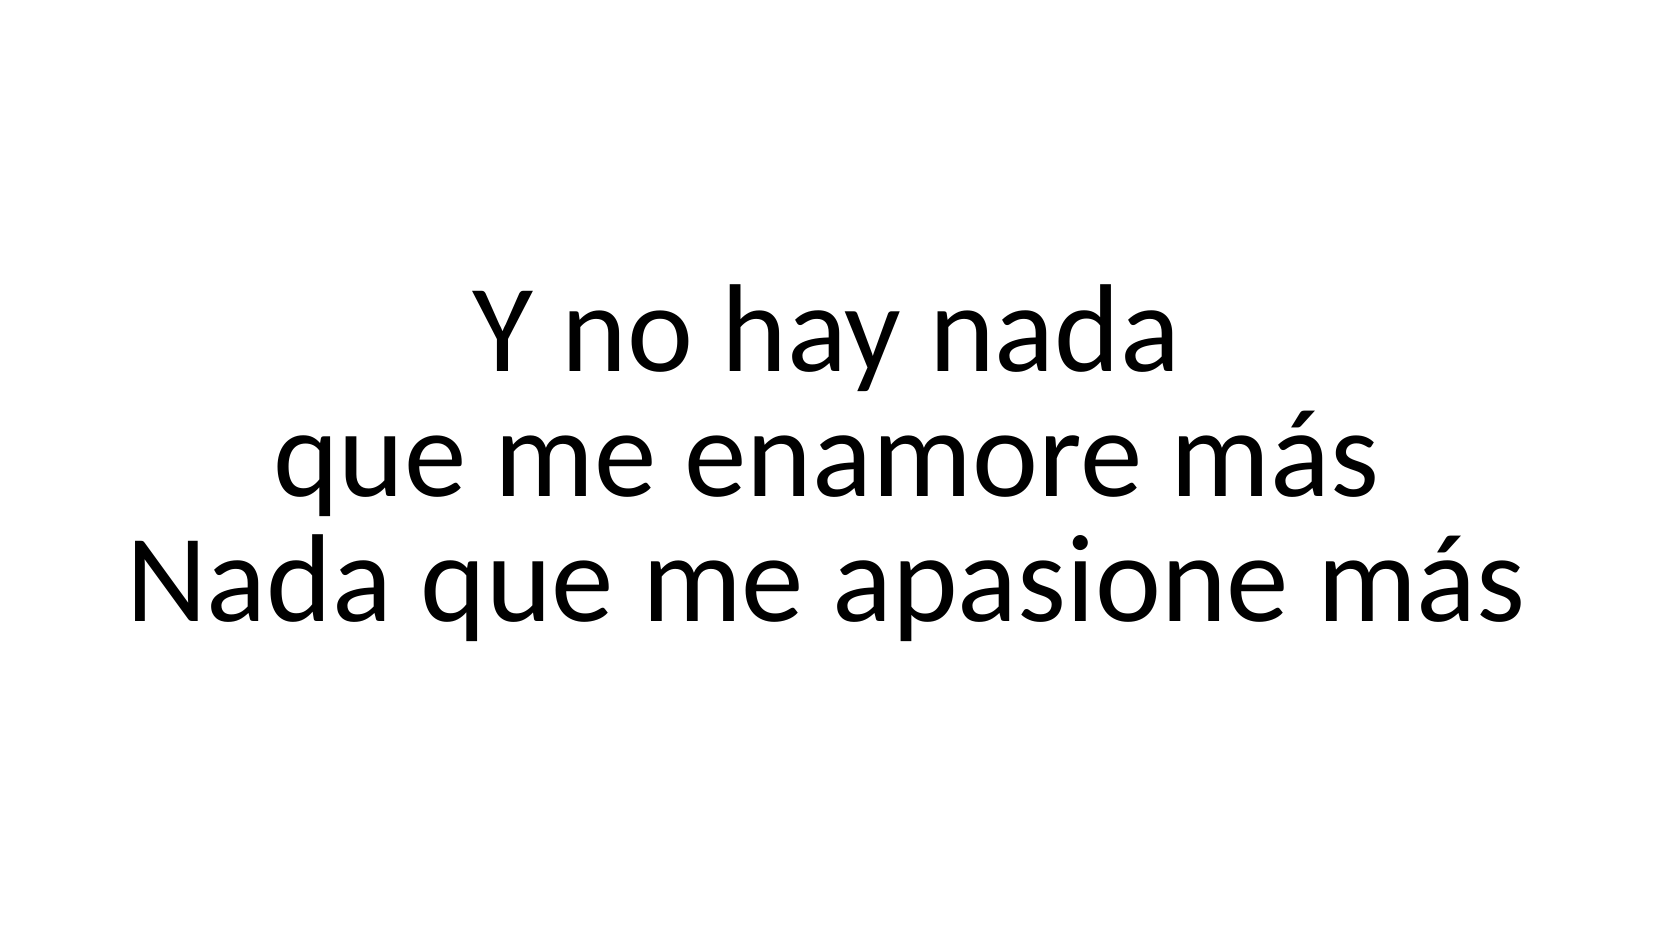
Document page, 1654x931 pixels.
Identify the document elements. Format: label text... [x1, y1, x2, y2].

title Y no hay nada que me enamore más Nada que me apasione más [0, 0, 1654, 931]
